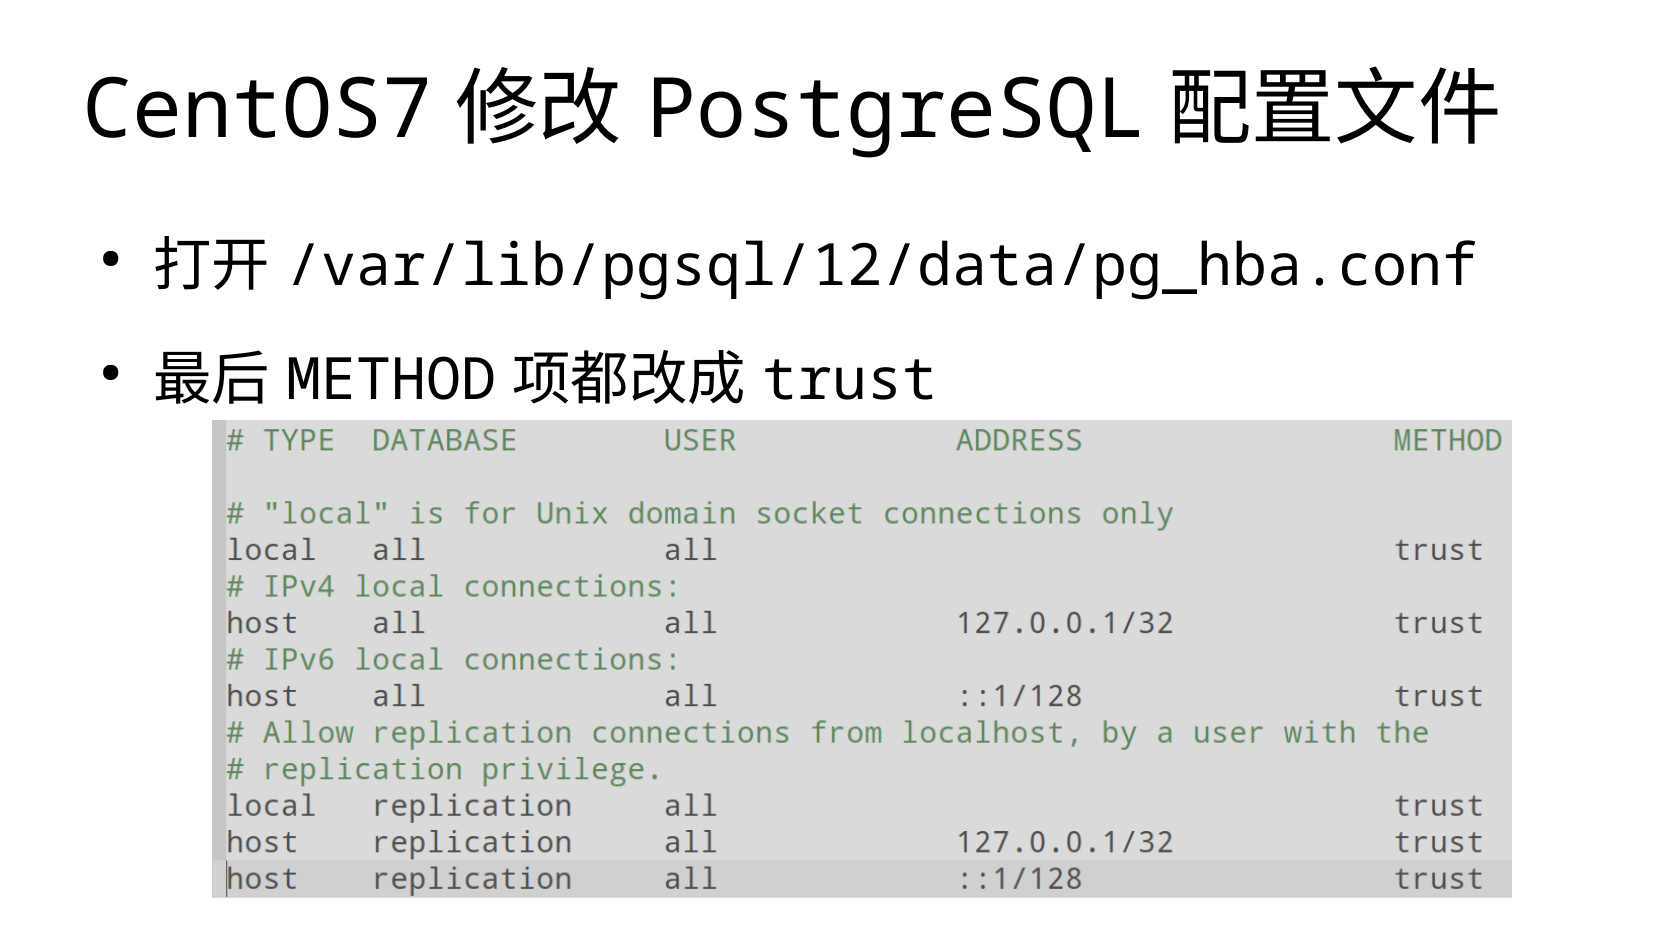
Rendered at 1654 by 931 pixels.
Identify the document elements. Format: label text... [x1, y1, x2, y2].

title CentOS7修改PostgreSQL配置文件 [82, 37, 1571, 166]
picture [212, 420, 1512, 898]
list 打开/var/lib/pgsql/12/data/pg_hba.conf 最后METHOD项都改成trust [82, 217, 1571, 758]
